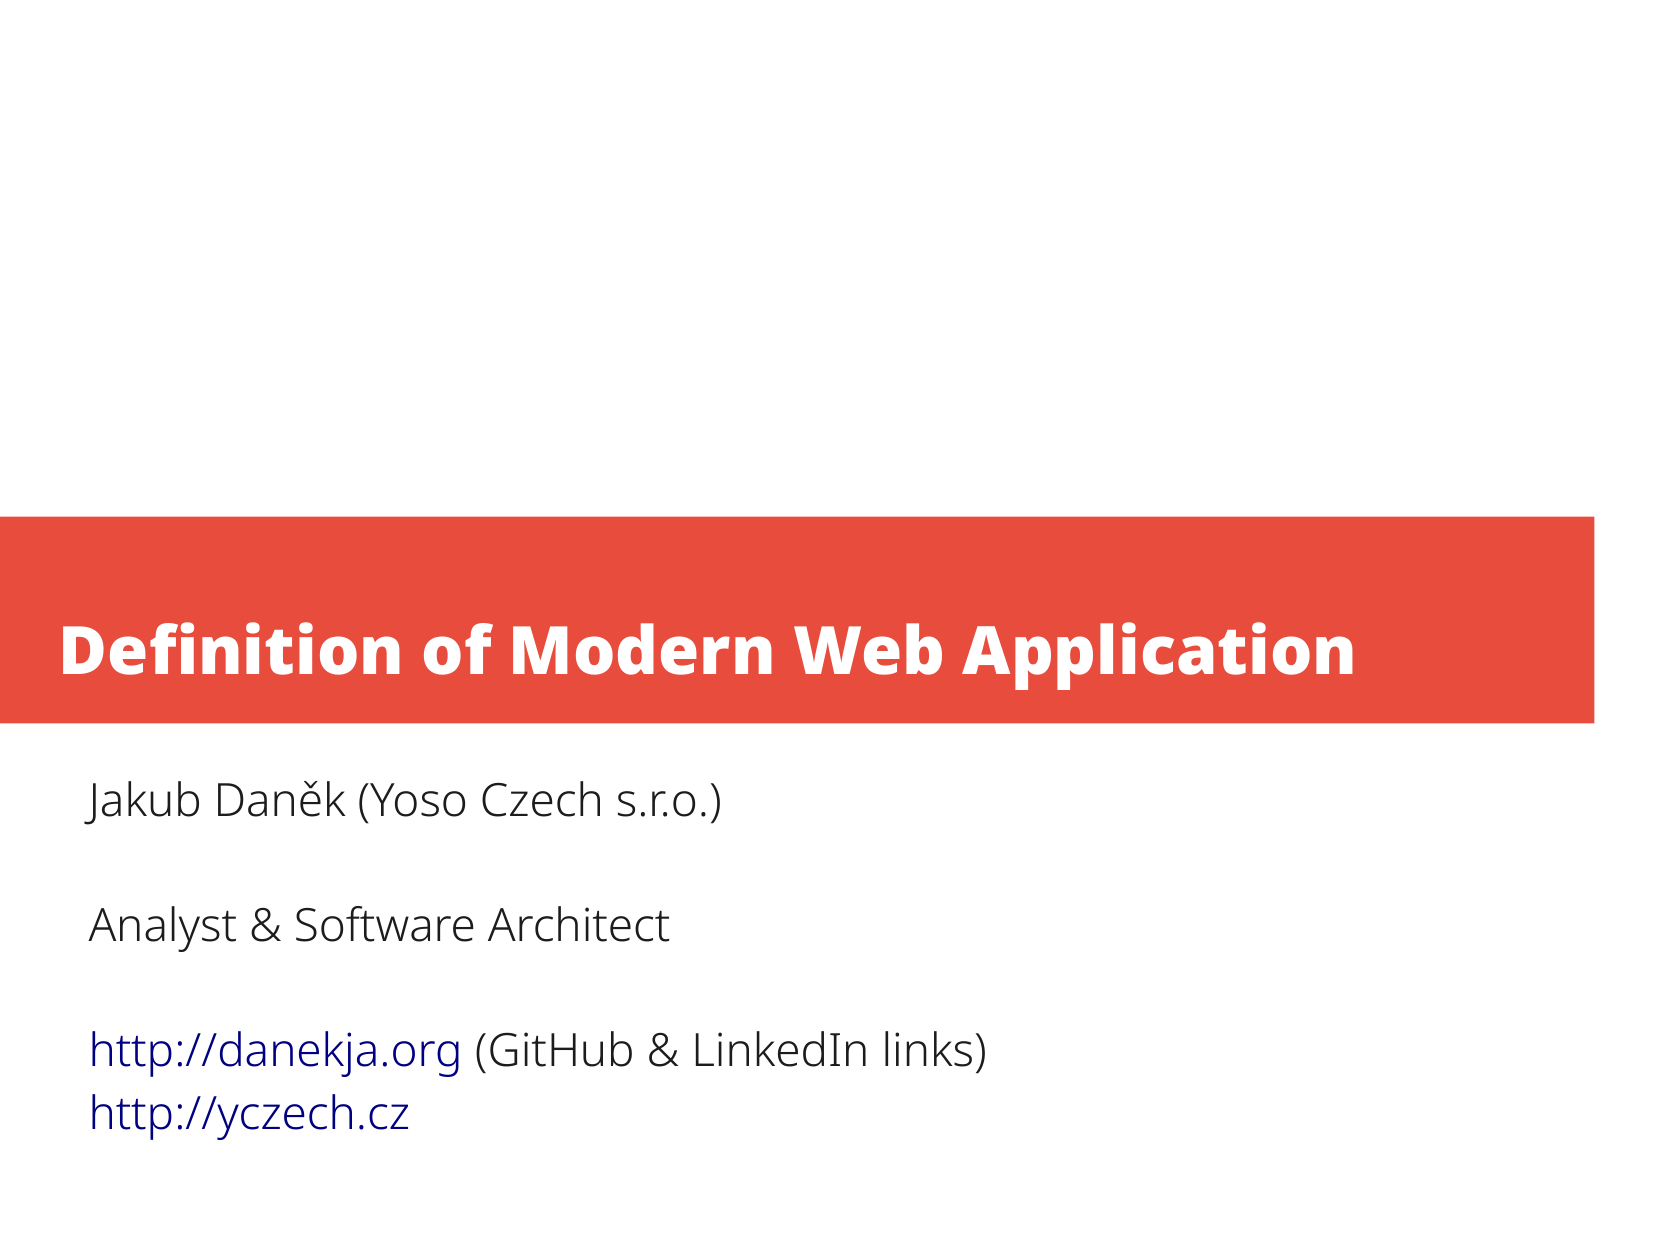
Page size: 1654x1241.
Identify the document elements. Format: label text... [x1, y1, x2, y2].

title Definition of Modern Web Application [59, 546, 1595, 694]
subtitle Jakub Daněk (Yoso Czech s.r.o.) Analyst & Software Architect http://danekja.org (GitHub & LinkedIn links) http://yczech.cz [88, 767, 1595, 1182]
